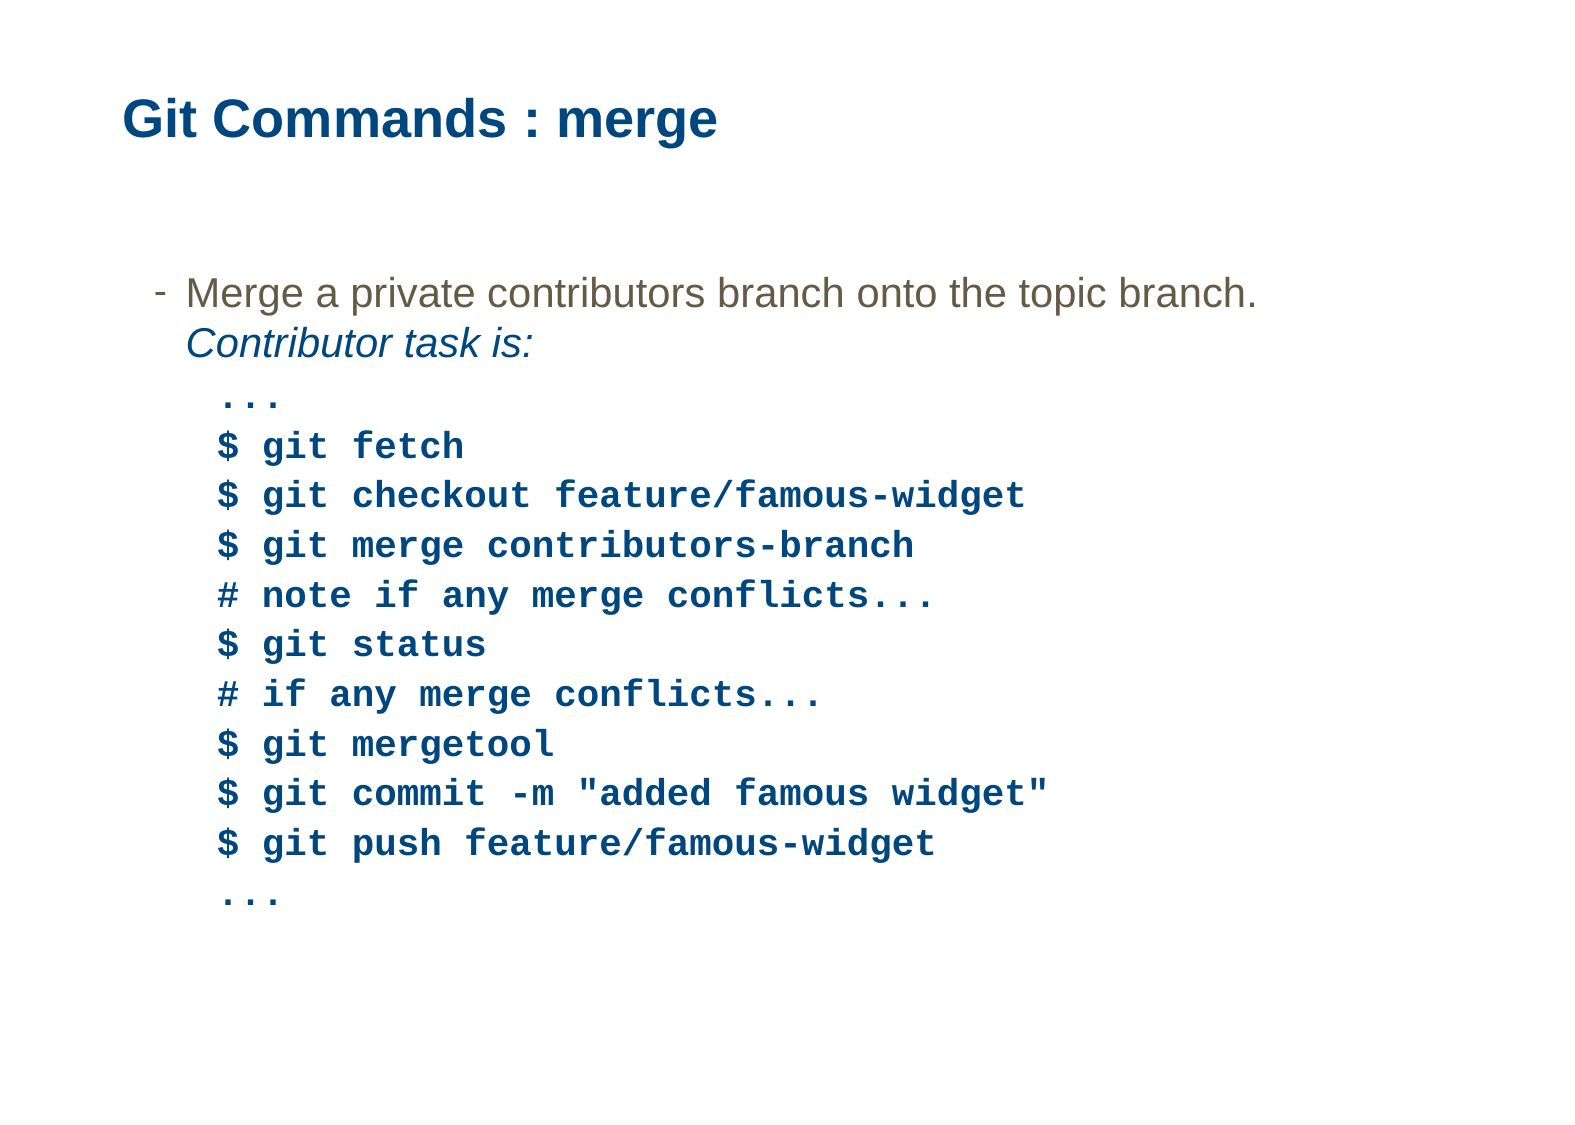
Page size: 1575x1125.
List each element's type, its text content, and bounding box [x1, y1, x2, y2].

title Git Commands : merge [122, 76, 1541, 157]
list Merge a private contributors branch onto the topic branch. Contributor task is: ... $ git fetch $ git checkout feature/famous-widget $ git merge contributors-branch # note if any merge conflicts... $ git status # if any merge conflicts... $ git mergetool $ git commit -m "added famous widget" $ git push feature/famous-widget ... [122, 265, 1398, 941]
